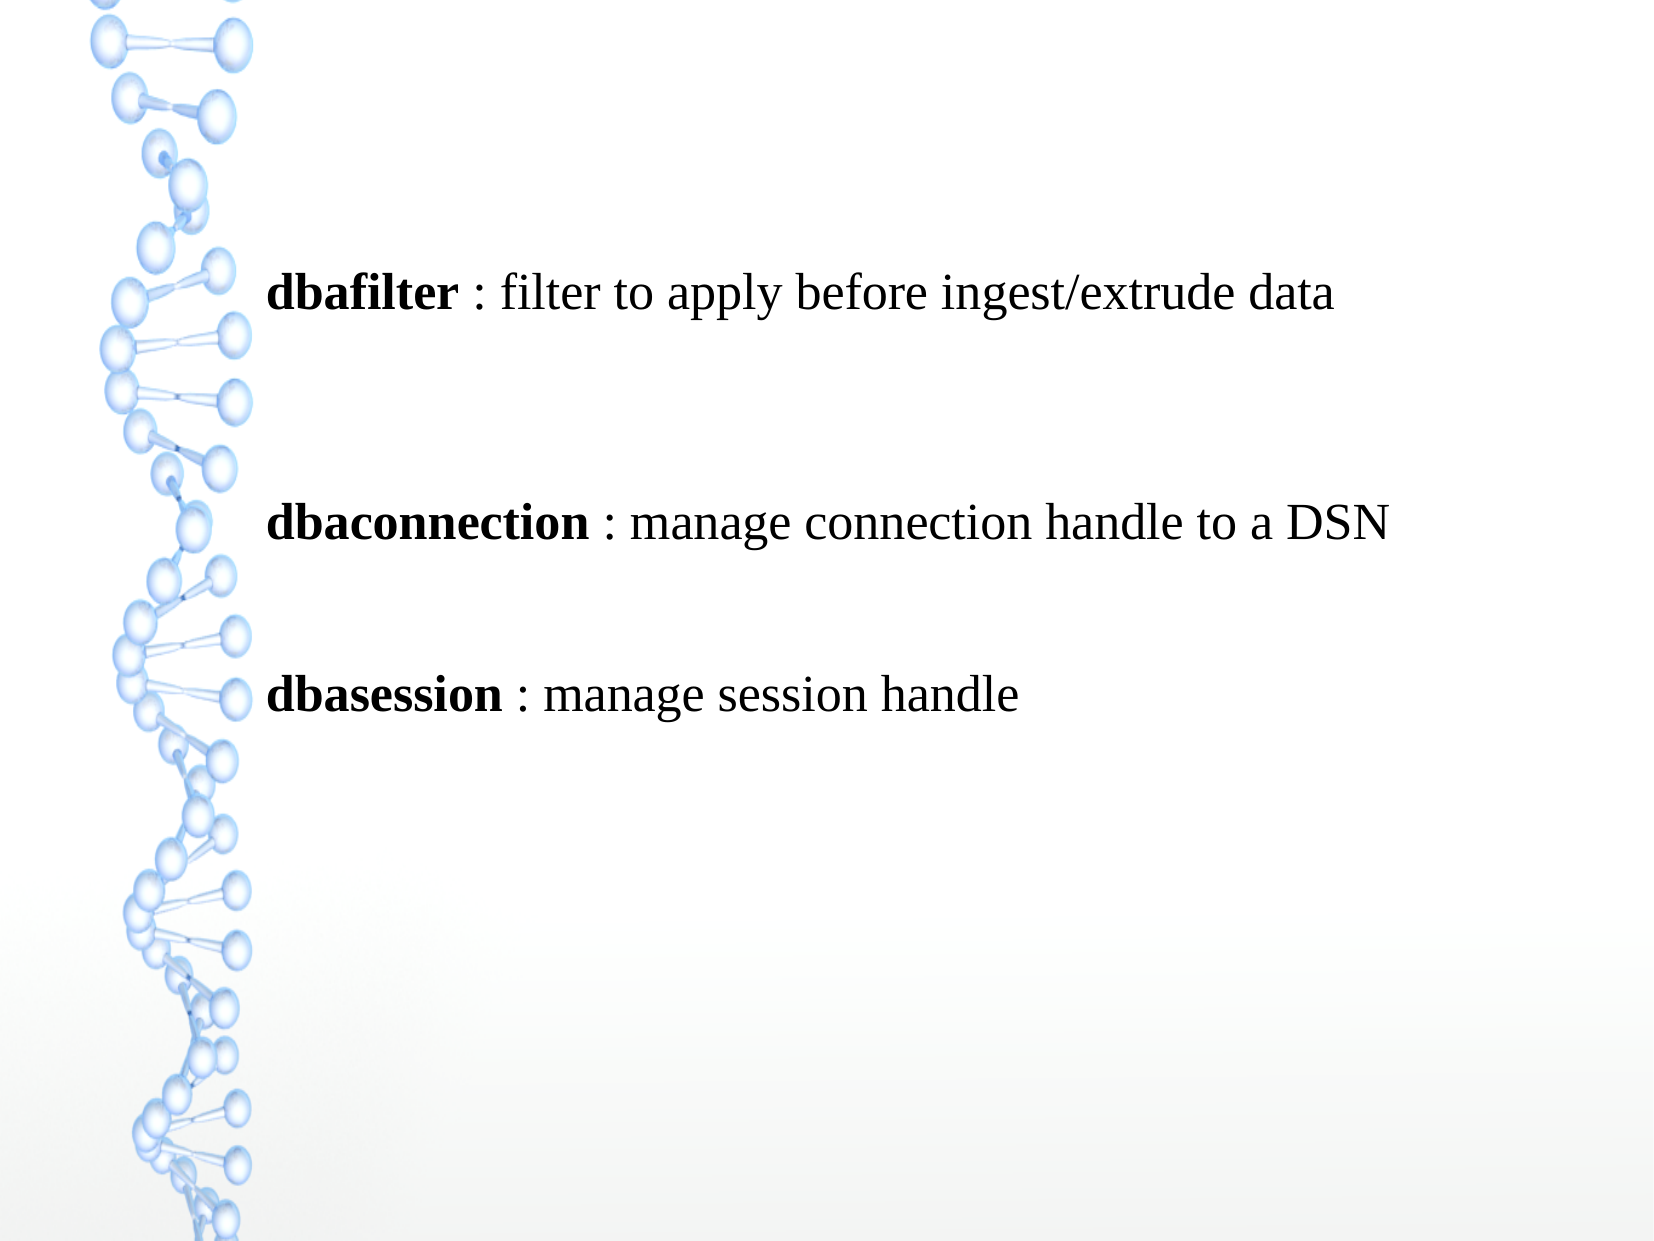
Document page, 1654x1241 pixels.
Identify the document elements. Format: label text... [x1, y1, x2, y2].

picture [0, 0, 1654, 1241]
subtitle dbafilter : filter to apply before ingest/extrude data dbaconnection : manage connection handle to a DSN dbasession : manage session handle [265, 47, 1595, 997]
